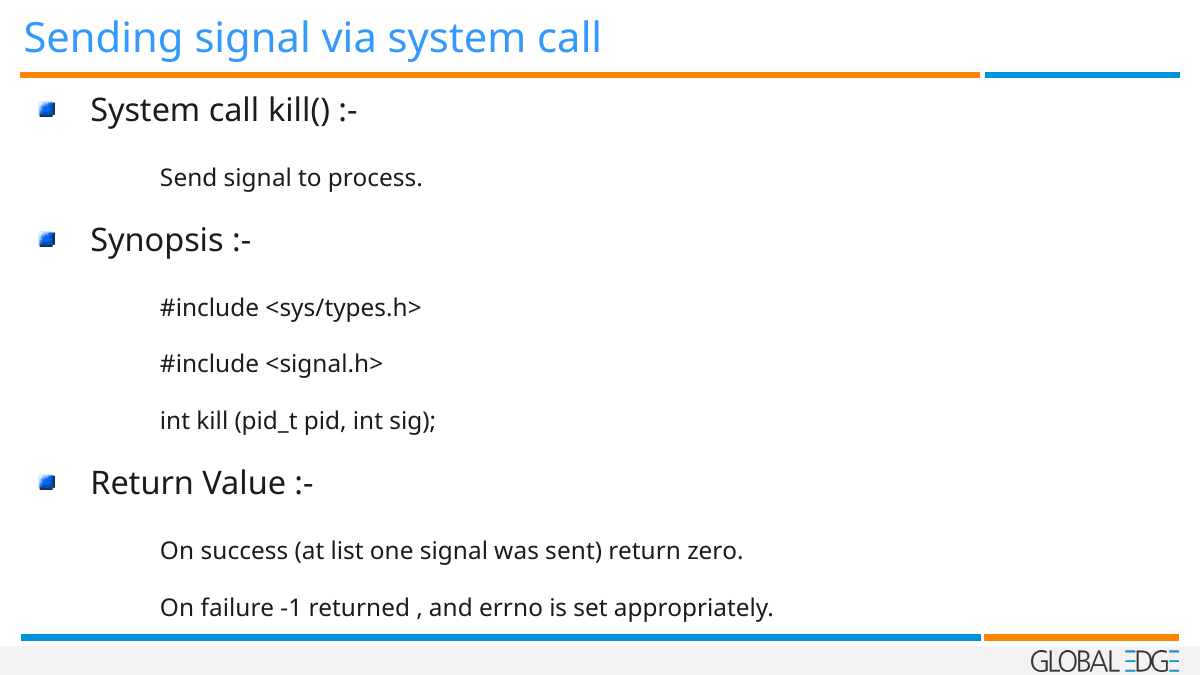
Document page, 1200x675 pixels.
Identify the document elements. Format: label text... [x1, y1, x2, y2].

list System call kill() :- Send signal to process. Synopsis :- #include <sys/types.h> #include <signal.h> int kill (pid_t pid, int sig); Return Value :- On success (at list one signal was sent) return zero. On failure -1 returned , and errno is set appropriately. [21, 86, 1158, 627]
title Sending signal via system call [23, 9, 1123, 63]
picture [1031, 650, 1179, 672]
